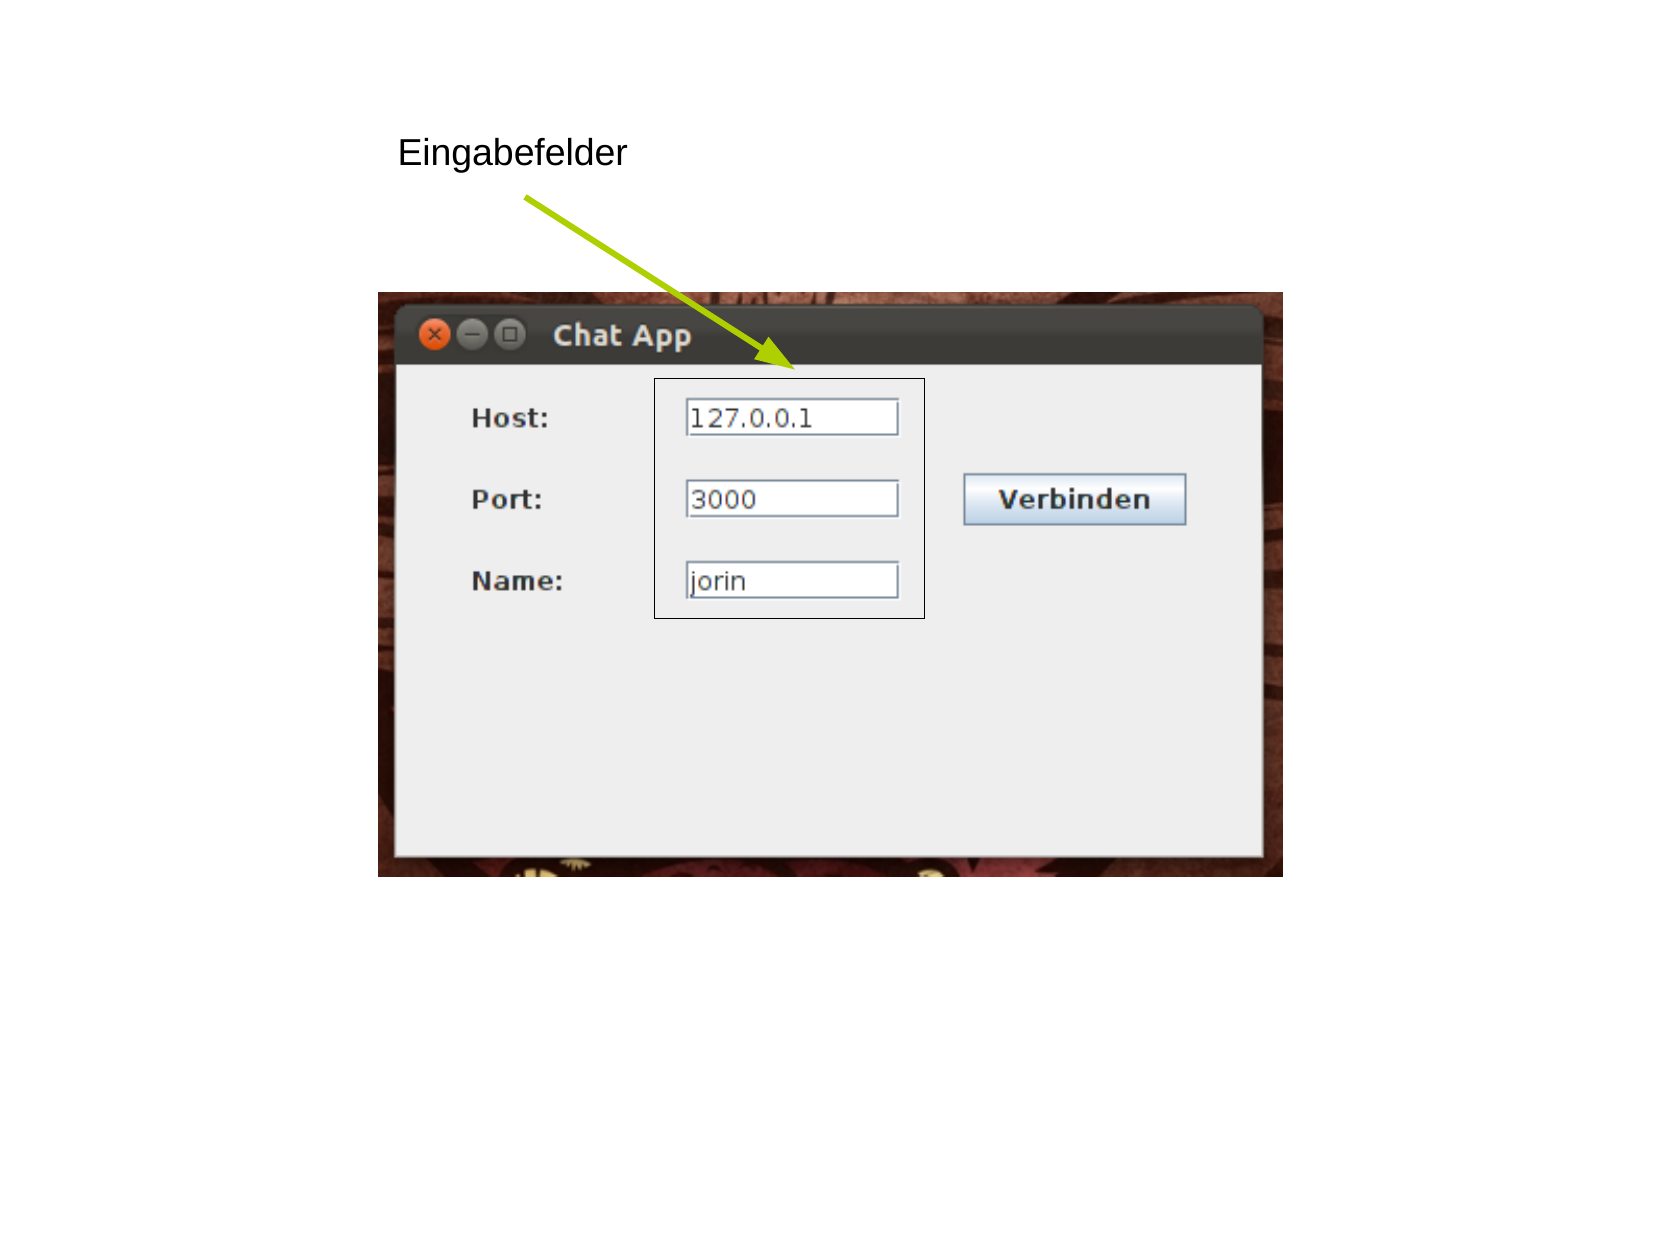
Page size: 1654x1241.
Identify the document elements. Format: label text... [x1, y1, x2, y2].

text_box Eingabefelder [382, 123, 643, 181]
picture [378, 292, 1283, 877]
